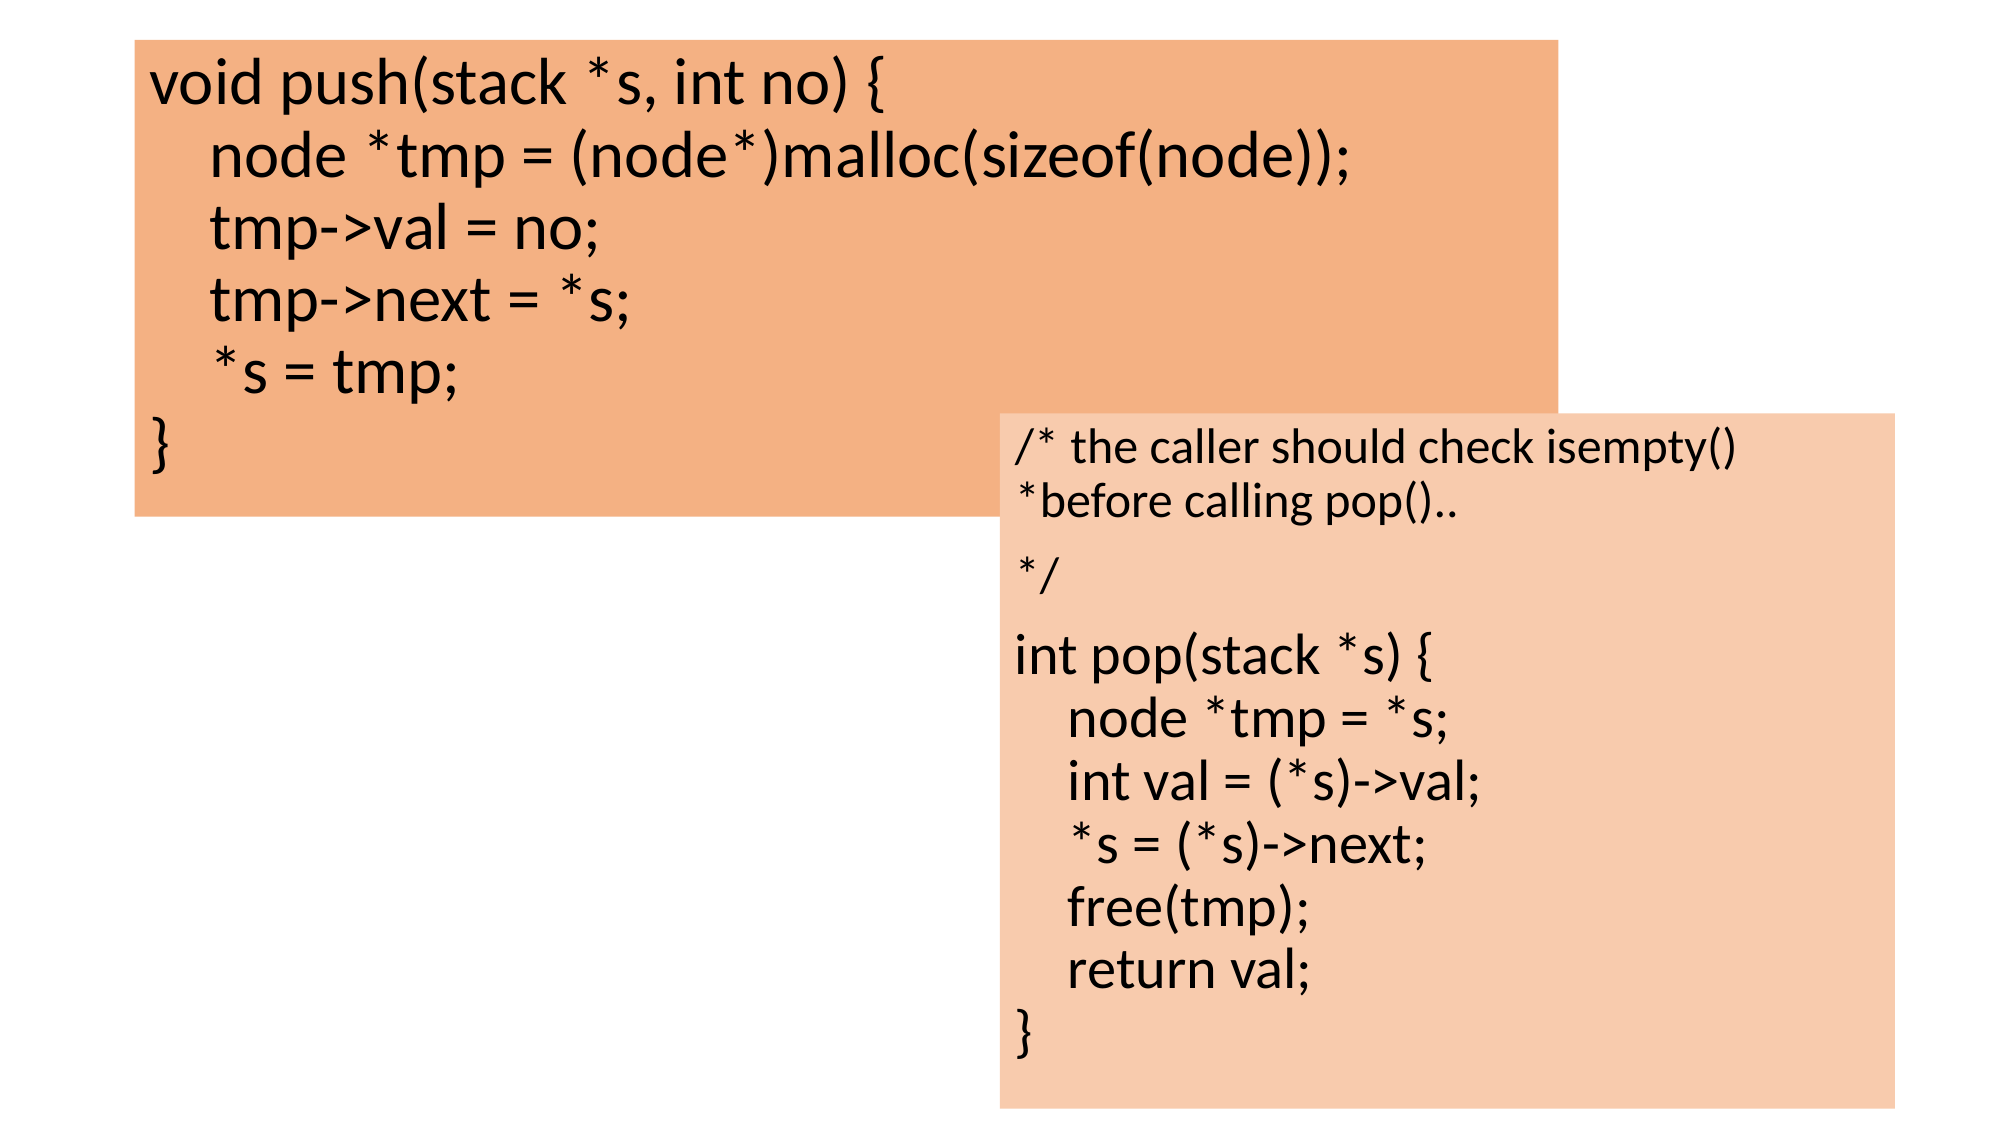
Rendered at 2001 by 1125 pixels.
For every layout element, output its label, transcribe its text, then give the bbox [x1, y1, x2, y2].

text_box /* the caller should check isempty() *before calling pop().. */ int pop(stack *s) { node *tmp = *s; int val = (*s)->val; *s = (*s)->next; free(tmp); return val; } [999, 413, 1895, 1109]
text_box void push(stack *s, int no) { node *tmp = (node*)malloc(sizeof(node)); tmp->val = no; tmp->next = *s; *s = tmp; } [134, 39, 1559, 517]
